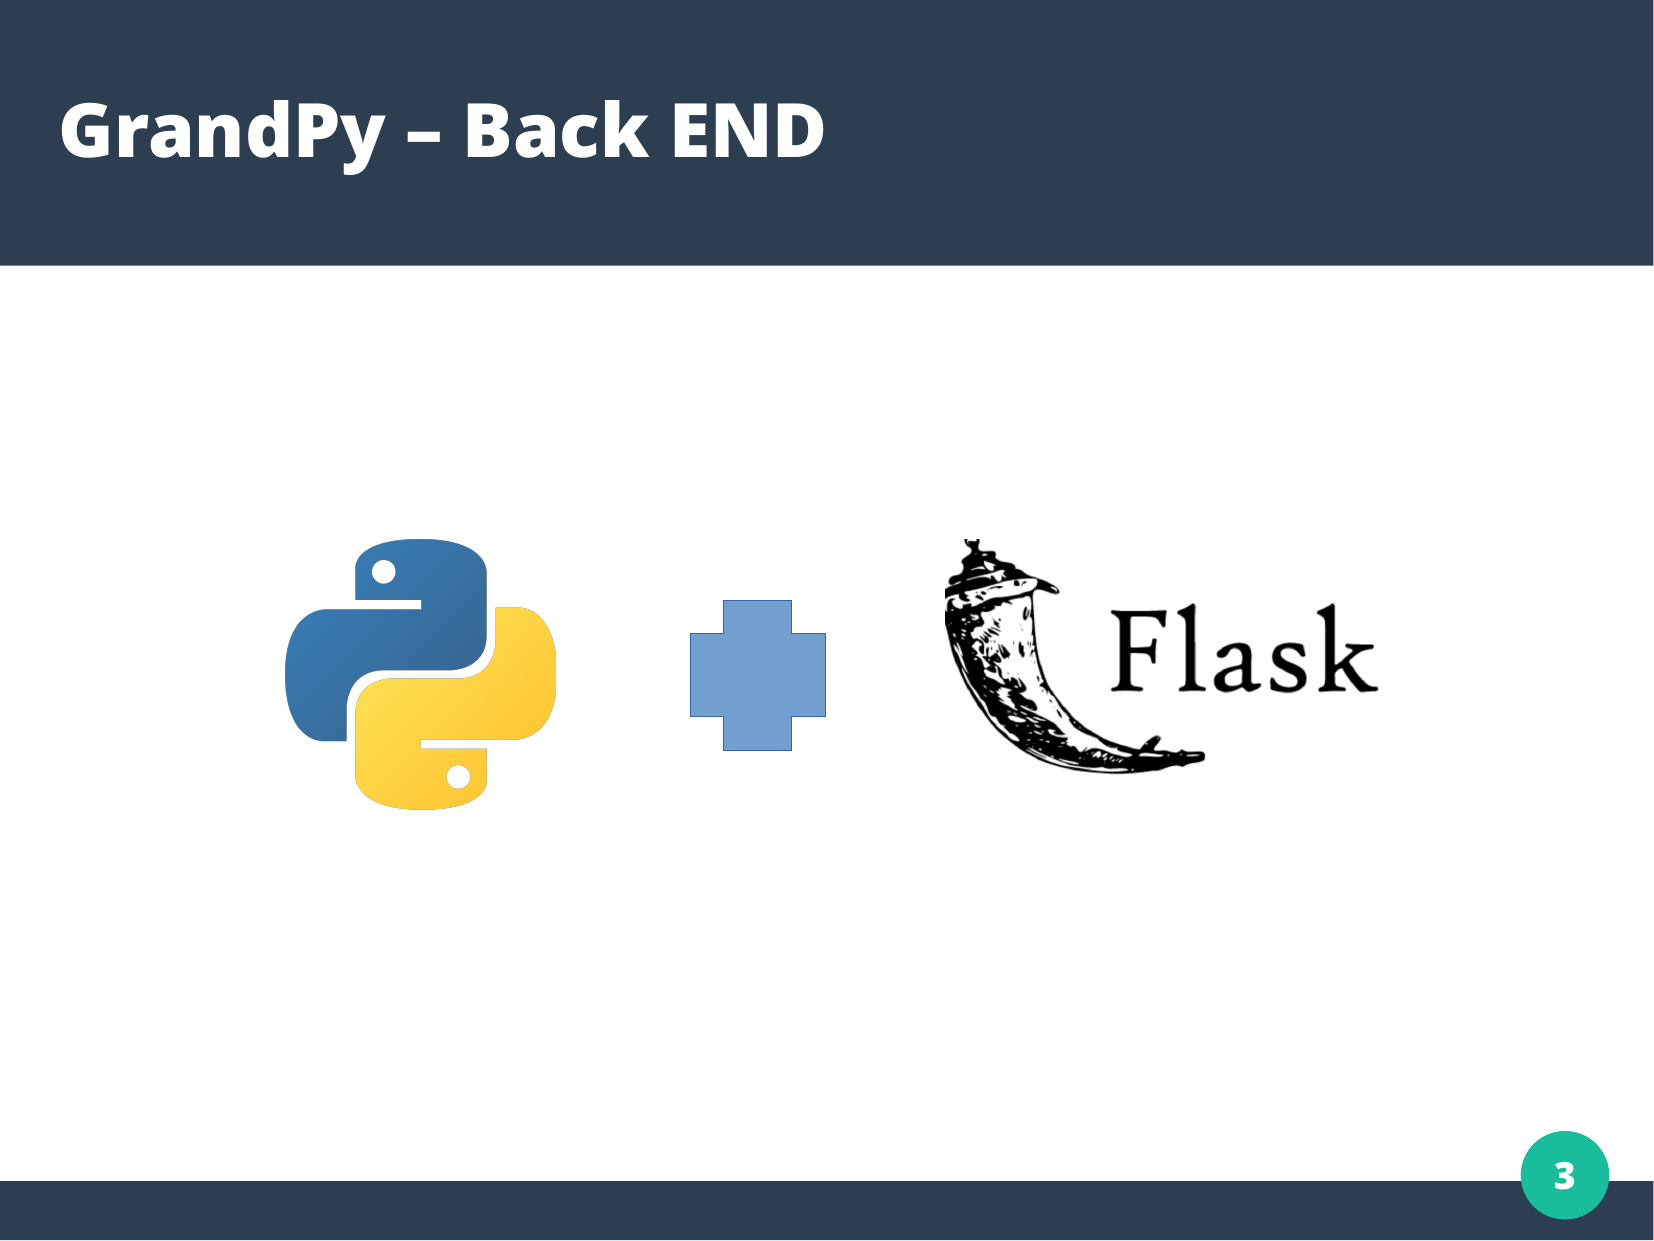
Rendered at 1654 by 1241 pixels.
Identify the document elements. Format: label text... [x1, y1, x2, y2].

text_box [690, 600, 826, 751]
picture [945, 539, 1387, 780]
picture [285, 539, 556, 811]
list [59, 324, 1595, 1152]
title GrandPy – Back END [59, 49, 1595, 207]
